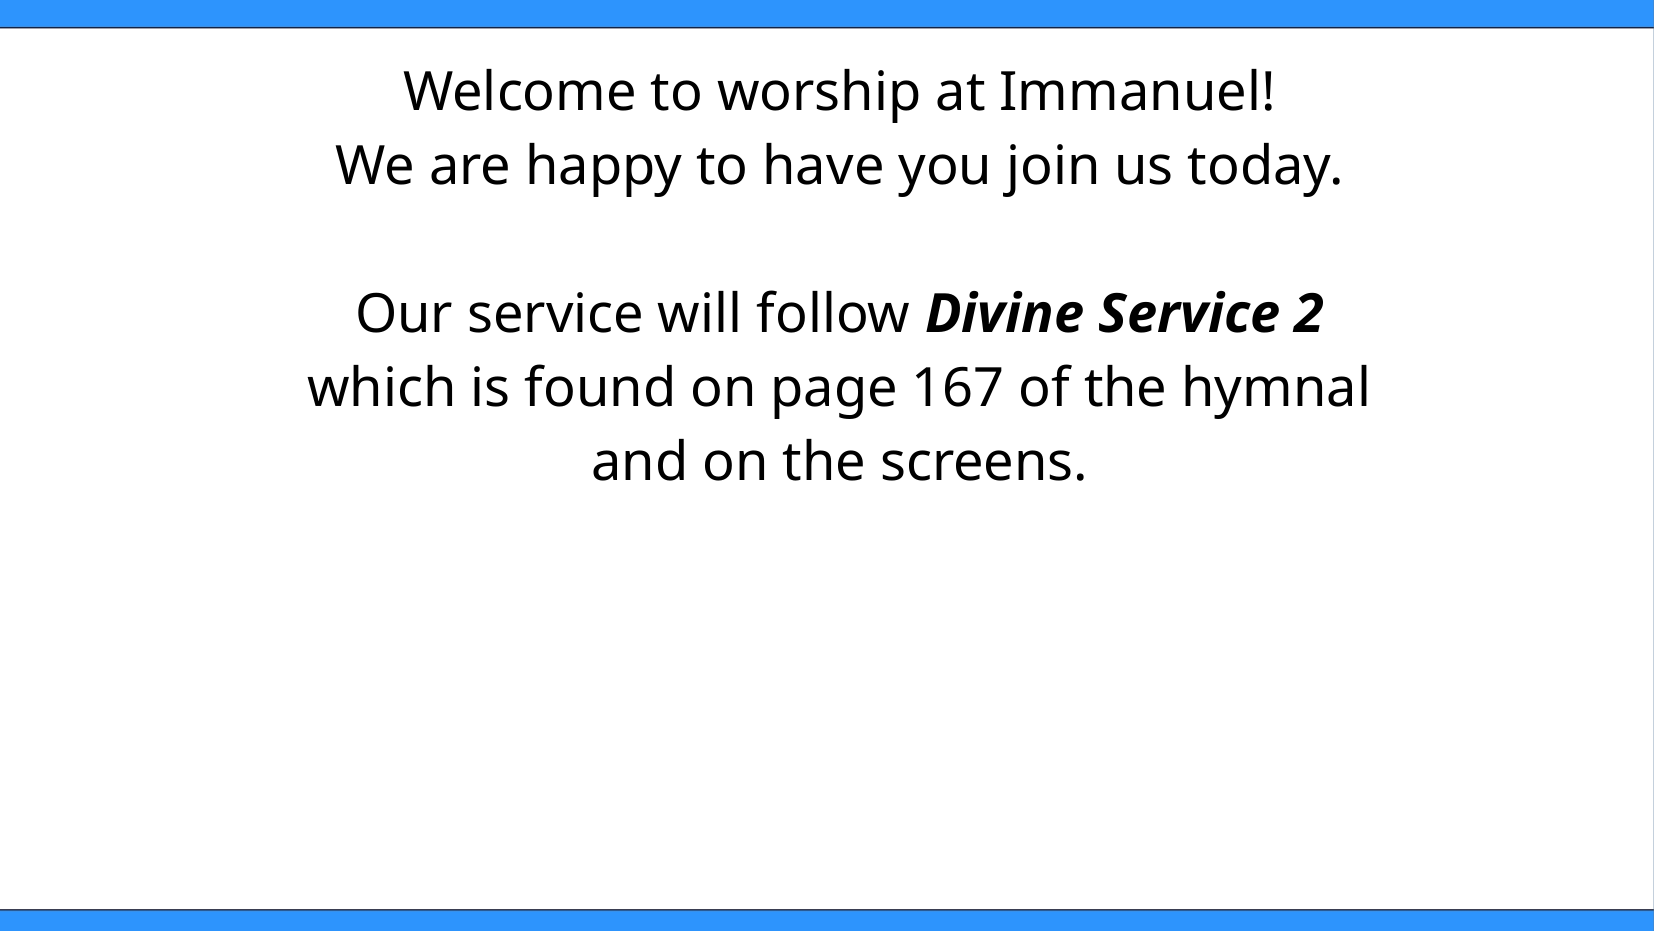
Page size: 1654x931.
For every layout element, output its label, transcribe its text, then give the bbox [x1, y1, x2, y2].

text_box Welcome to worship at Immanuel! We are happy to have you join us today. Our service will follow Divine Service 2 which is found on page 167 of the hymnal and on the screens. [165, 45, 1516, 493]
picture [0, 0, 1654, 931]
